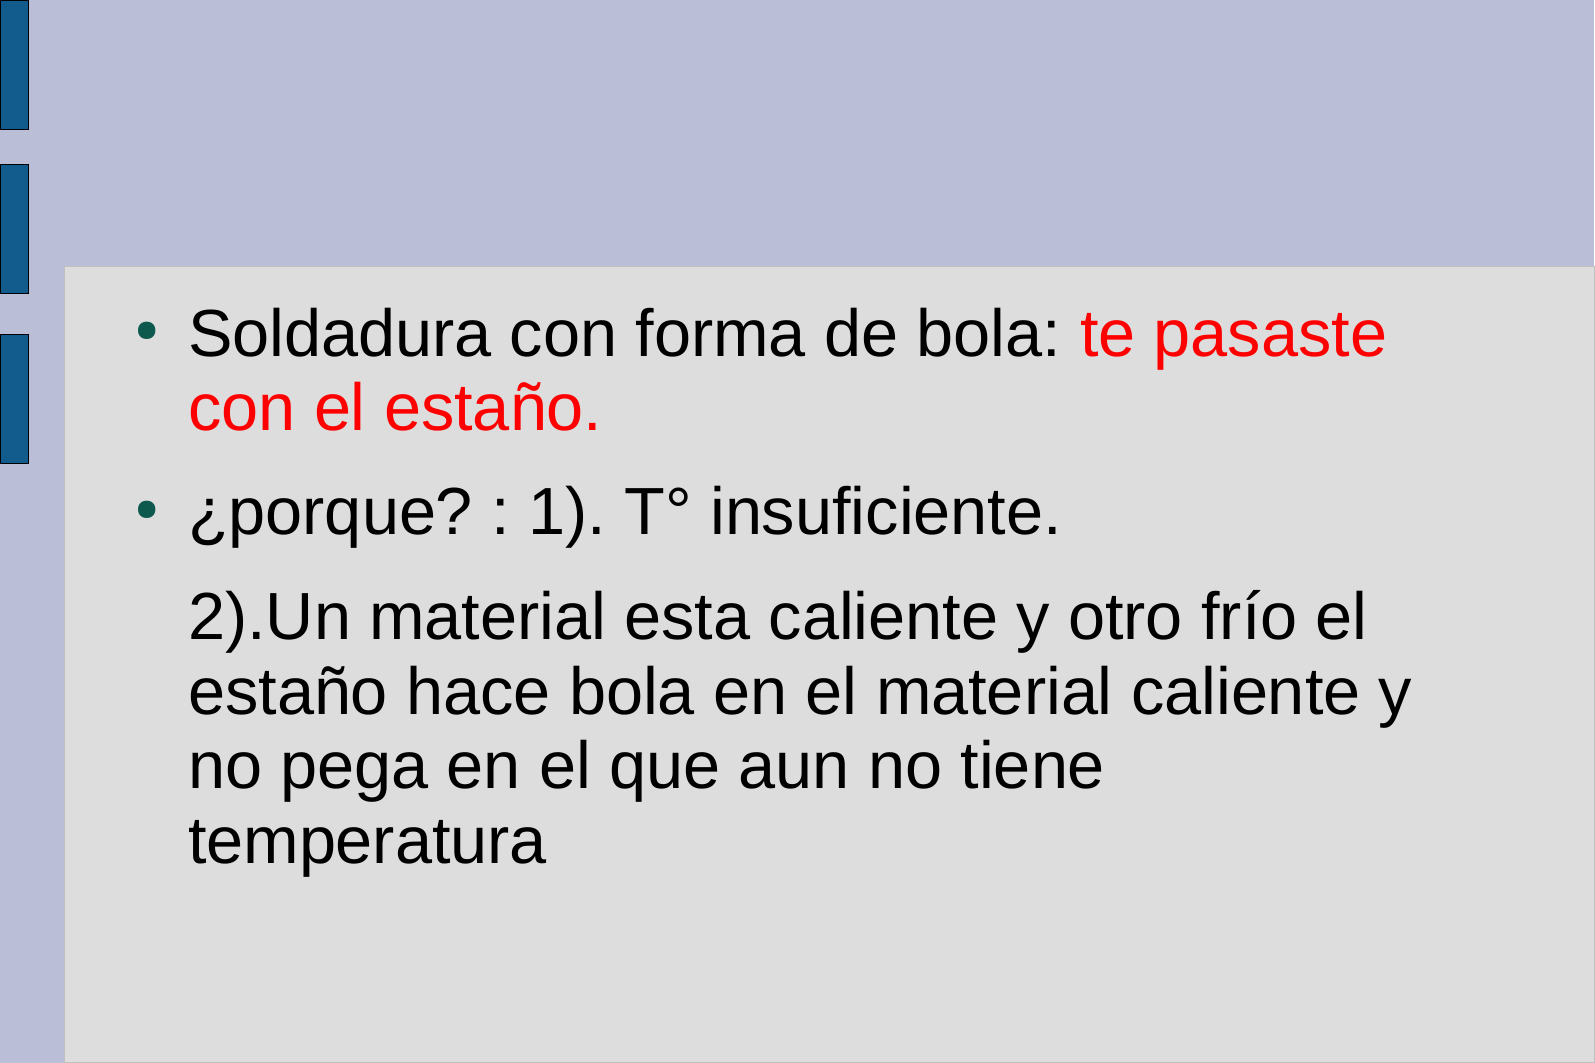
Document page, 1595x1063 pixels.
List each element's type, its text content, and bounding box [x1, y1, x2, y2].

list Soldadura con forma de bola: te pasaste con el estaño. ¿porque? : 1). T° insuficiente. 2).Un material esta caliente y otro frío el estaño hace bola en el material caliente y no pega en el que aun no tiene temperatura [117, 295, 1479, 1063]
